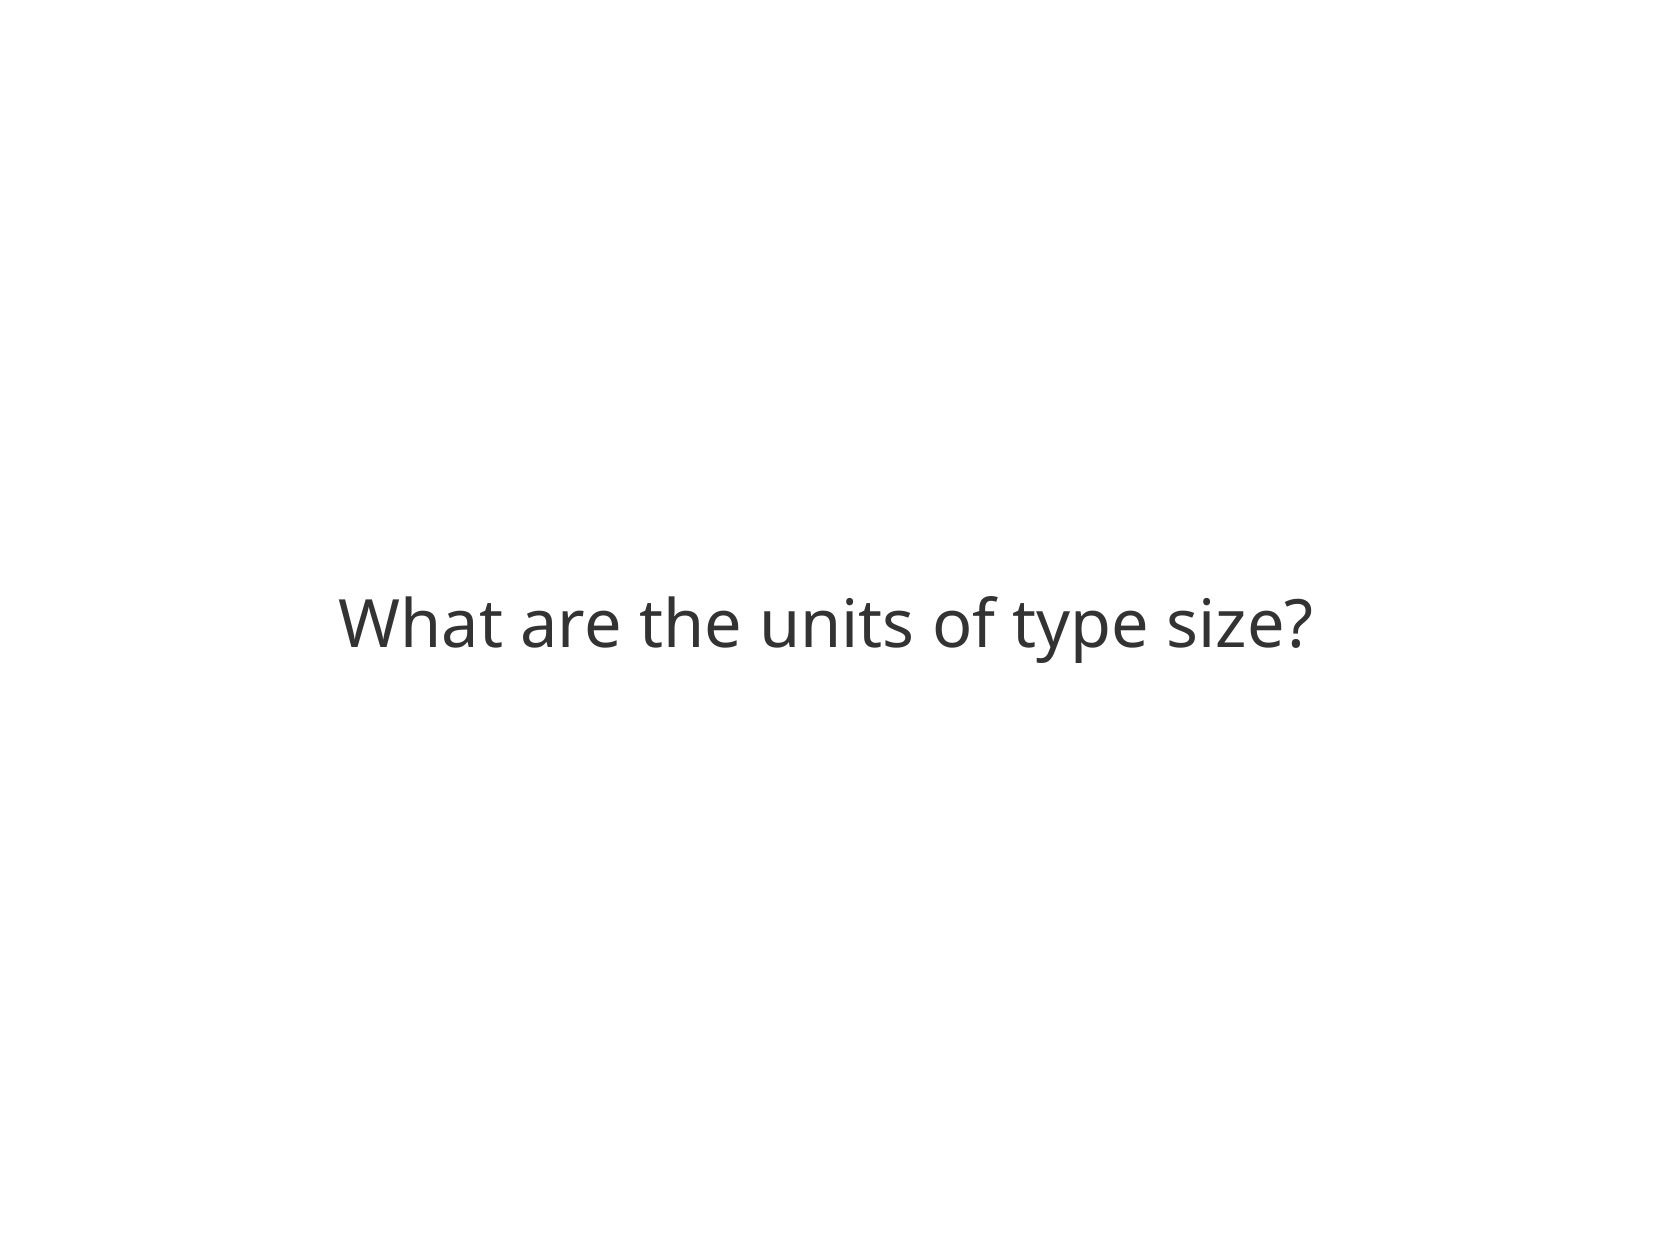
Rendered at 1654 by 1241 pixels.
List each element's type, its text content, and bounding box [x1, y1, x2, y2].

subtitle What are the units of type size? [82, 49, 1571, 1193]
